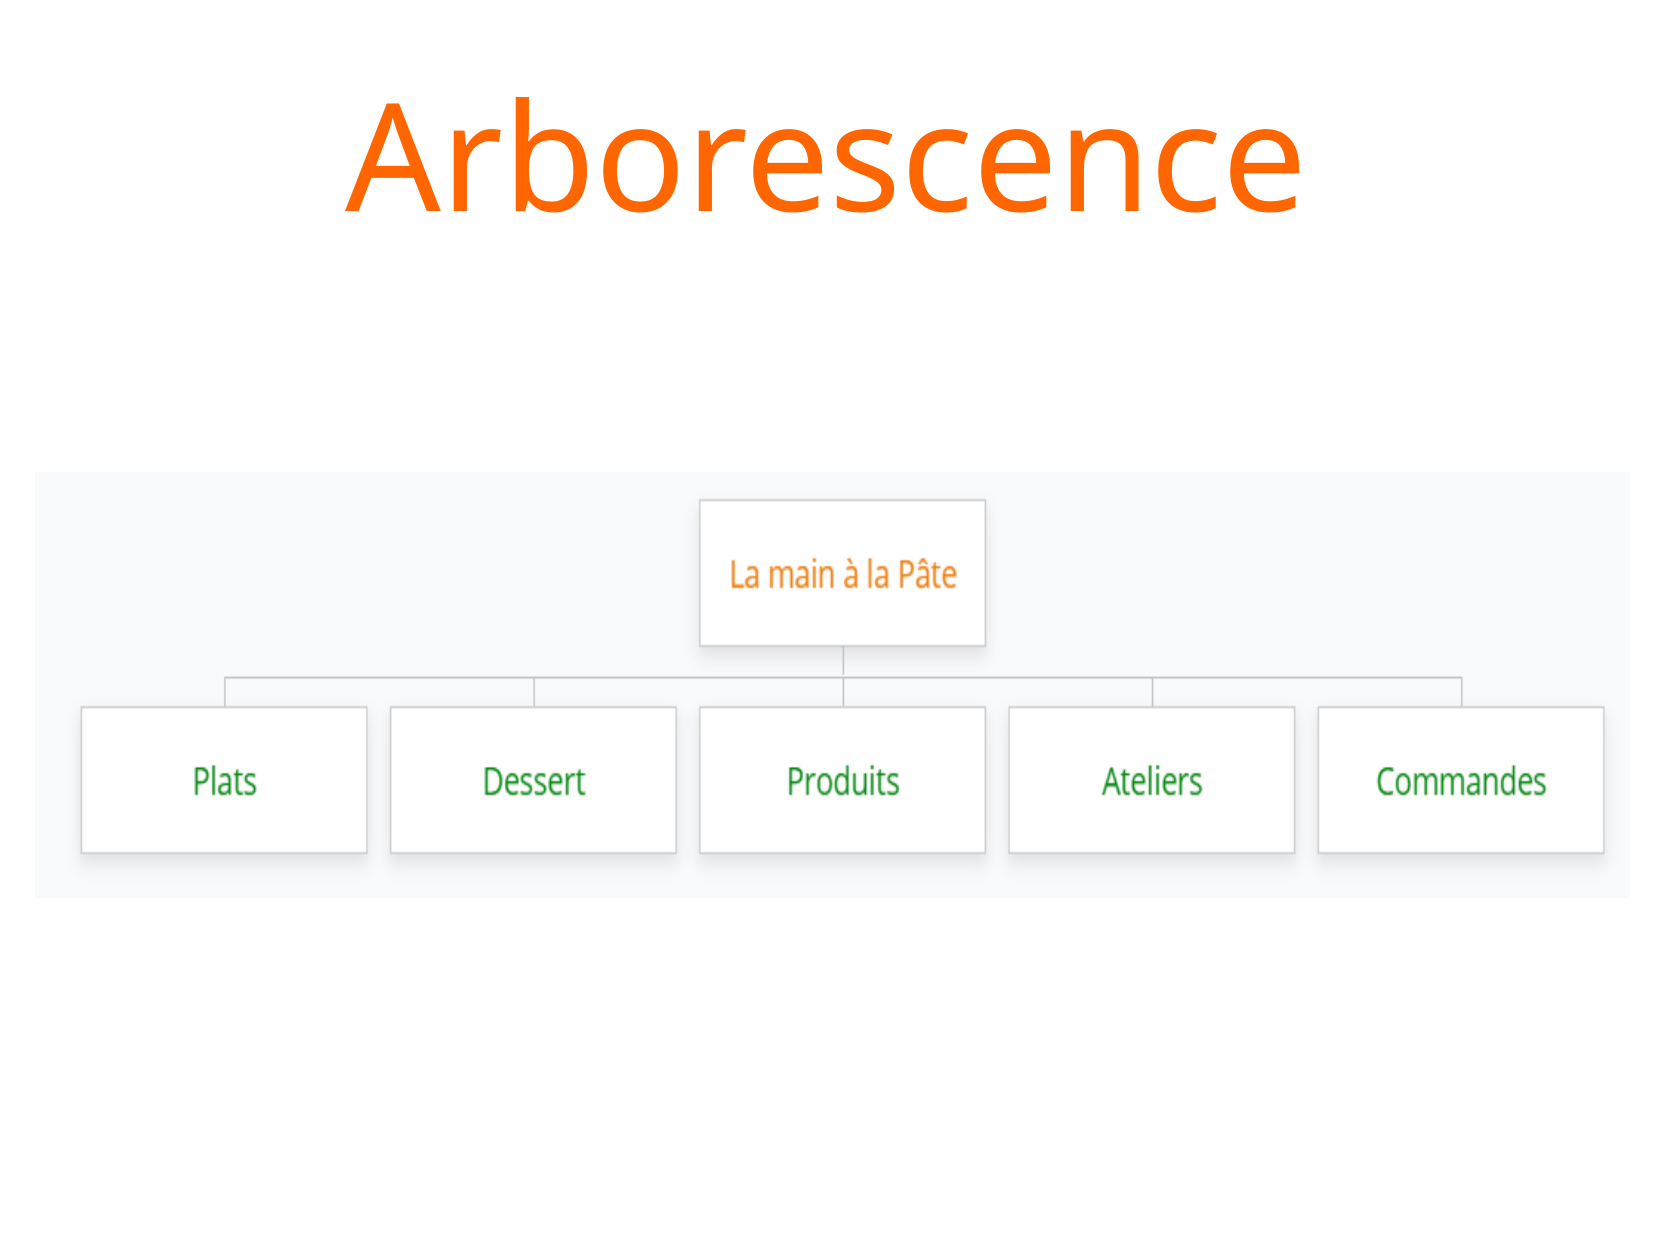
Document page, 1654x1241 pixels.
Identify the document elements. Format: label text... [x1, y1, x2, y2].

picture [35, 472, 1630, 898]
title Arborescence [82, 32, 1571, 274]
